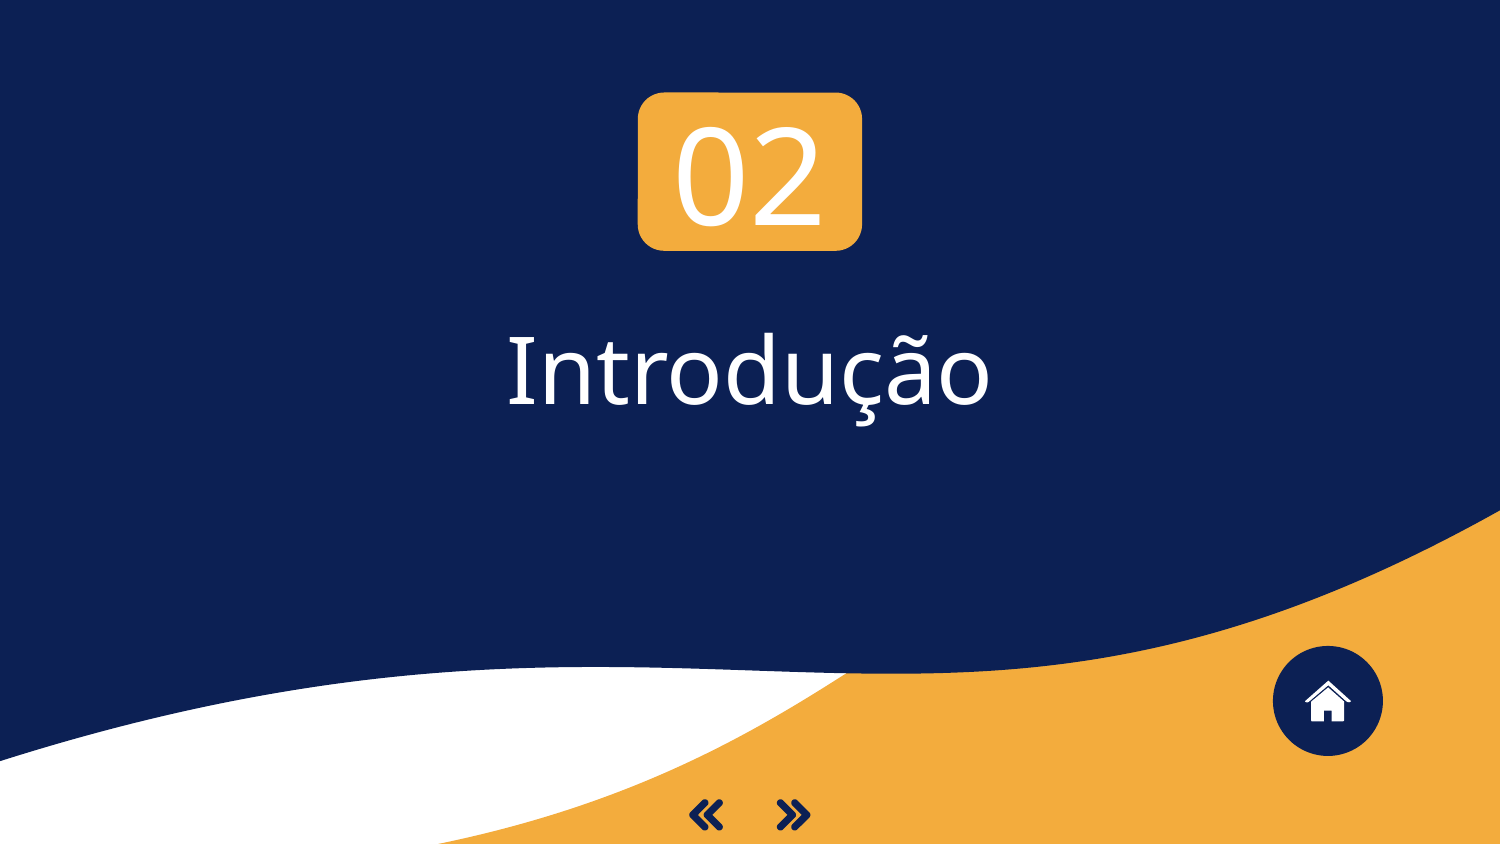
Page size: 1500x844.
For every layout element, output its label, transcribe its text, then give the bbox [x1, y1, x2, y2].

text_box [643, 241, 857, 251]
title Introdução [328, 307, 1172, 427]
text_box [1272, 645, 1383, 756]
text_box [604, 774, 896, 844]
title 02 [631, 102, 869, 241]
text_box [643, 92, 856, 102]
